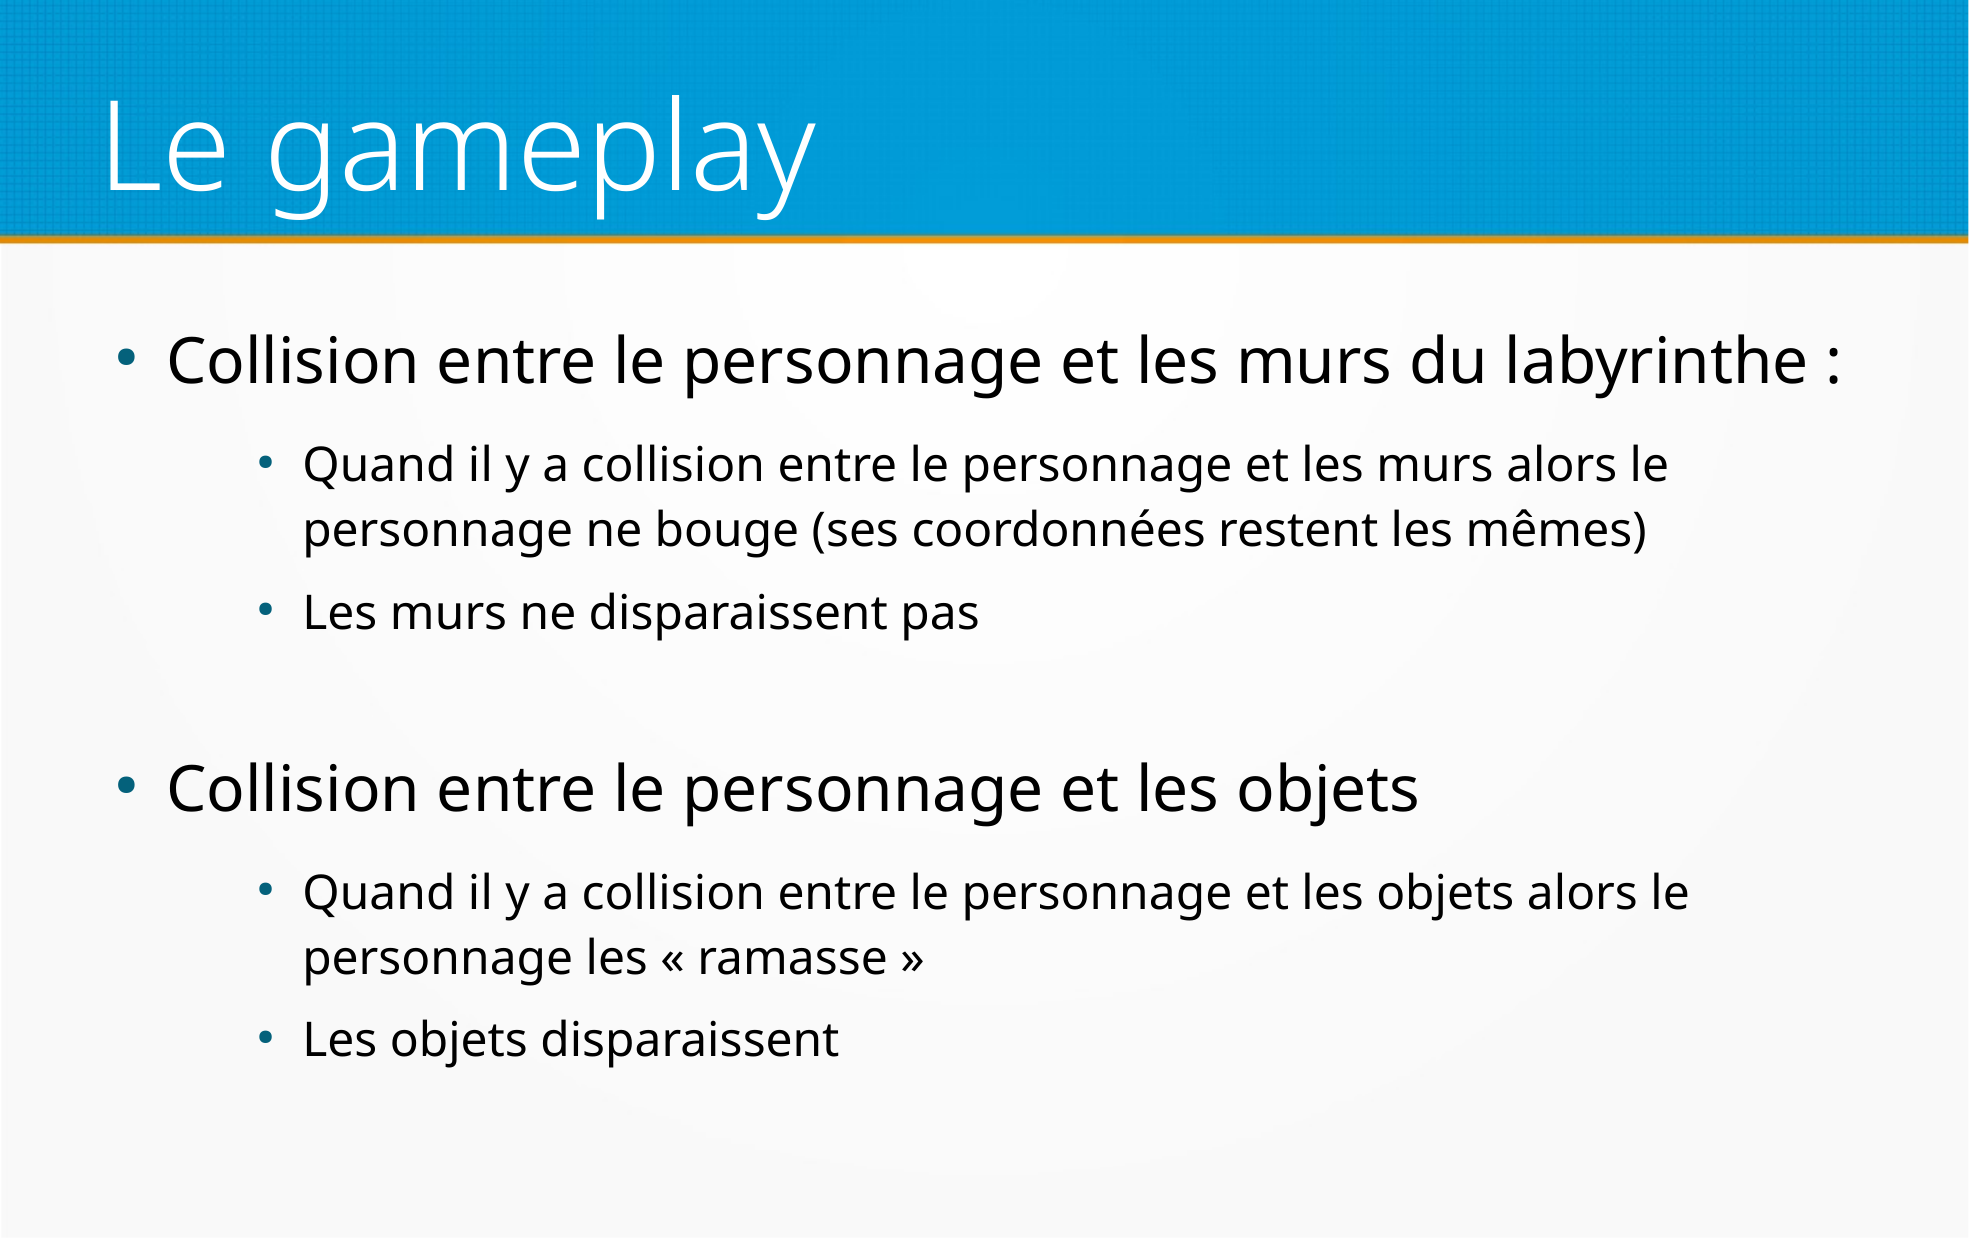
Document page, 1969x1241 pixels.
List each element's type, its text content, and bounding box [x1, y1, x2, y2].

picture [0, 233, 1969, 1241]
title Le gameplay [98, 19, 1870, 227]
list Collision entre le personnage et les murs du labyrinthe : Quand il y a collision entre le personnage et les murs alors le personnage ne bouge (ses coordonnées restent les mêmes) Les murs ne disparaissent pas Collision entre le personnage et les objets Quand il y a collision entre le personnage et les objets alors le personnage les « ramasse » Les objets disparaissent [98, 315, 1861, 1081]
